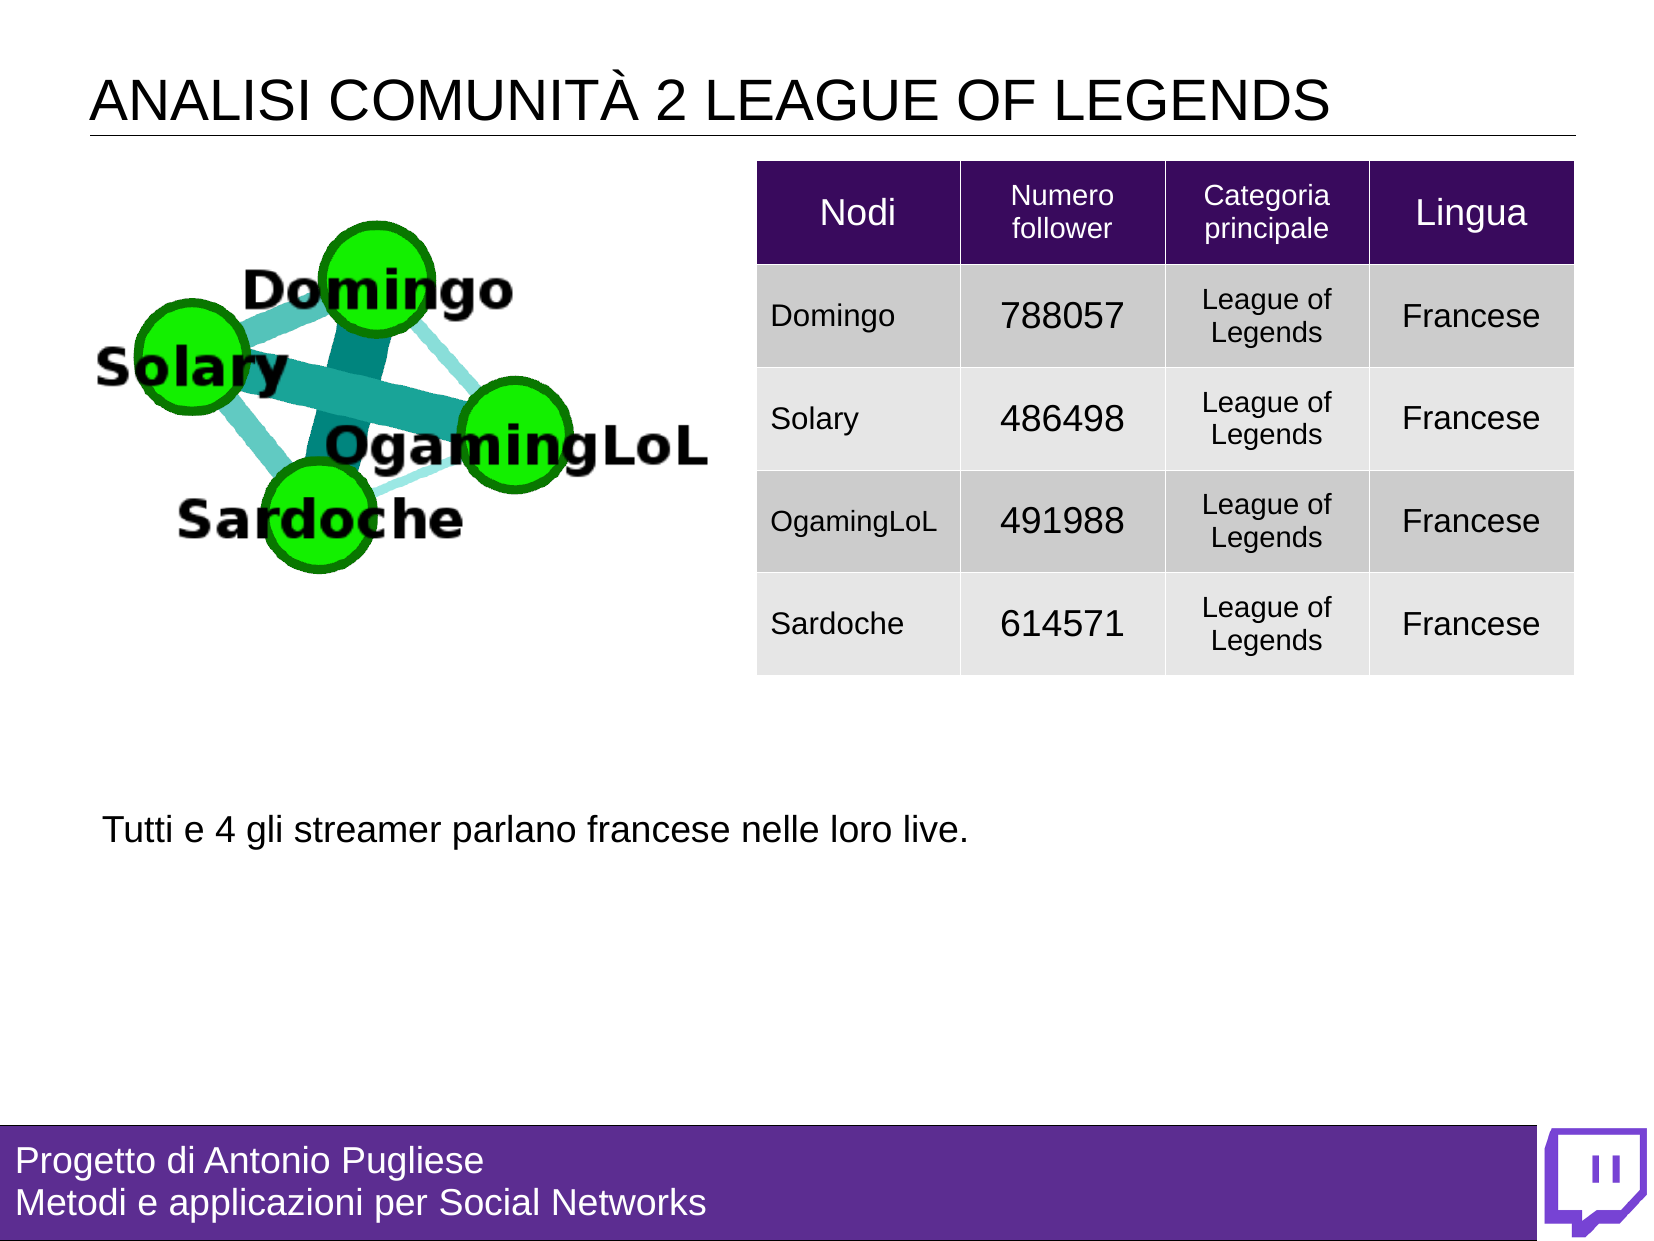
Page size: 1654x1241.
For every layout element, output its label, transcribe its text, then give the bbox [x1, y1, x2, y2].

table_cell Solary [757, 368, 960, 470]
table_cell League of Legends [1166, 471, 1369, 572]
table_cell Francese [1370, 471, 1574, 572]
text_box ANALISI COMUNITÀ 2 LEAGUE OF LEGENDS [75, 60, 1576, 166]
text_box Tutti e 4 gli streamer parlano francese nelle loro live. [87, 801, 1570, 901]
table_cell Francese [1370, 265, 1574, 367]
table_header Nodi [757, 161, 960, 264]
table_cell 491988 [961, 471, 1165, 572]
table_cell 614571 [961, 573, 1165, 675]
table_cell Domingo [757, 265, 960, 367]
table_cell Sardoche [757, 573, 960, 675]
table_cell 788057 [961, 265, 1165, 367]
table_header Numero follower [961, 161, 1165, 264]
table_cell Francese [1370, 573, 1574, 675]
picture [94, 210, 711, 580]
text_box Progetto di Antonio Pugliese Metodi e applicazioni per Social Networks [0, 1132, 872, 1232]
table_header Lingua [1370, 161, 1574, 264]
table_cell League of Legends [1166, 368, 1369, 470]
table_cell League of Legends [1166, 265, 1369, 367]
table_cell League of Legends [1166, 573, 1369, 675]
text_box [0, 1125, 1537, 1241]
table_header Categoria principale [1166, 161, 1369, 264]
table_cell OgamingLoL [757, 471, 960, 572]
table_cell 486498 [961, 368, 1165, 470]
table_cell Francese [1370, 368, 1574, 470]
picture [1537, 1124, 1653, 1241]
